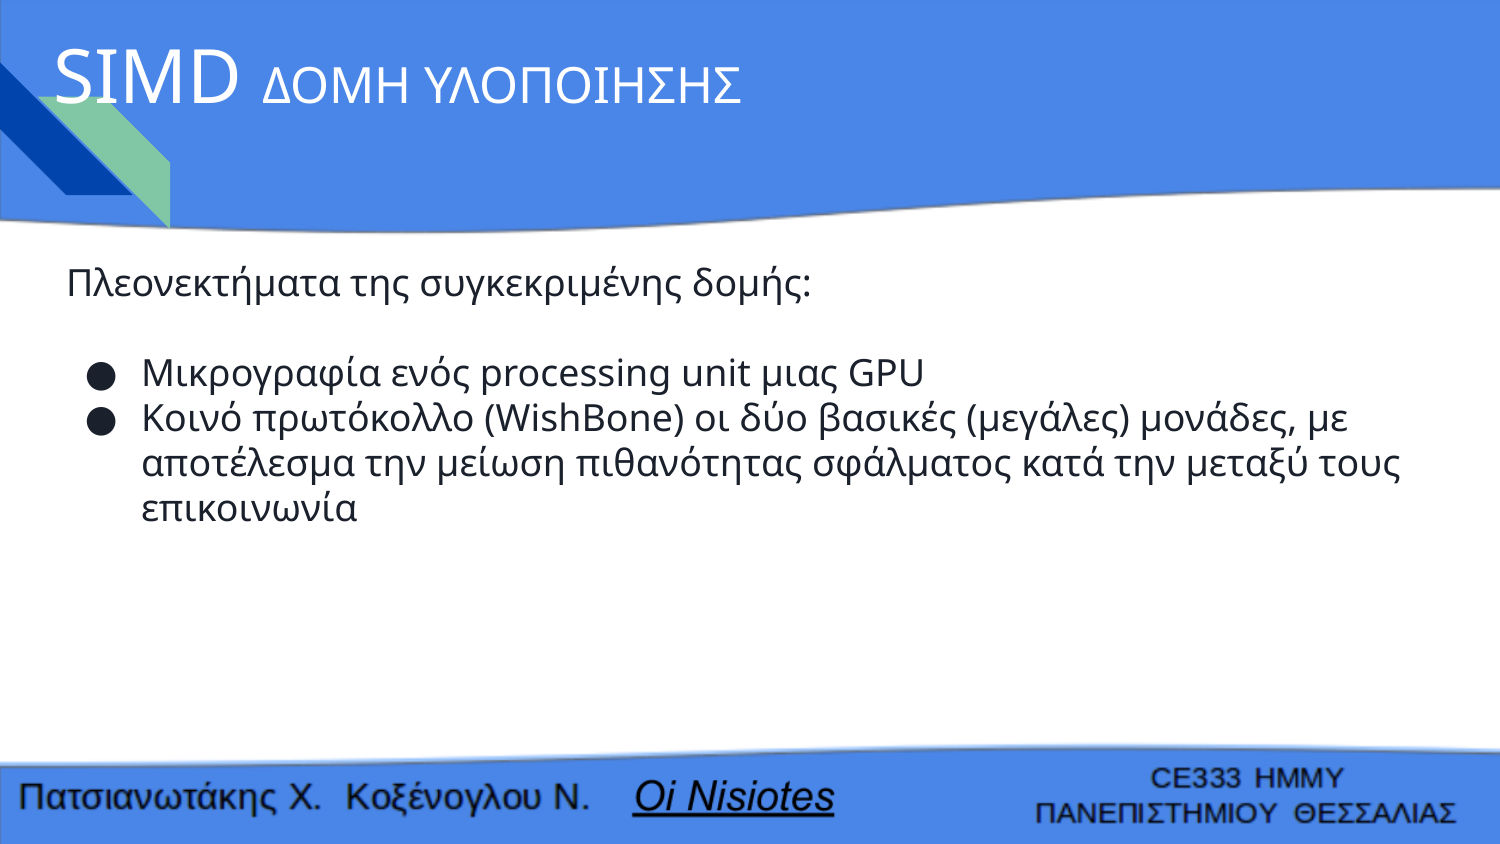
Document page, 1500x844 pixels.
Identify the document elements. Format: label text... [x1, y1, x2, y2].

picture [300, 94, 319, 100]
picture [268, 94, 285, 99]
picture [0, 0, 1500, 844]
picture [489, 94, 508, 100]
list Πλεονεκτήματα της συγκεκριμένης δομής: Μικρογραφία ενός processing unit μιας GPU Κοινό πρωτόκολλο (WishBone) οι δύο βασικές (μεγάλες) μονάδες, με αποτέλεσμα την μείωση πιθανότητας σφάλματος κατά την μεταξύ τους επικοινωνία [51, 244, 1449, 805]
title SIMD ΔΟΜΗ ΥΛΟΠΟΙΗΣΗΣ [38, 0, 1437, 94]
picture [564, 94, 583, 100]
